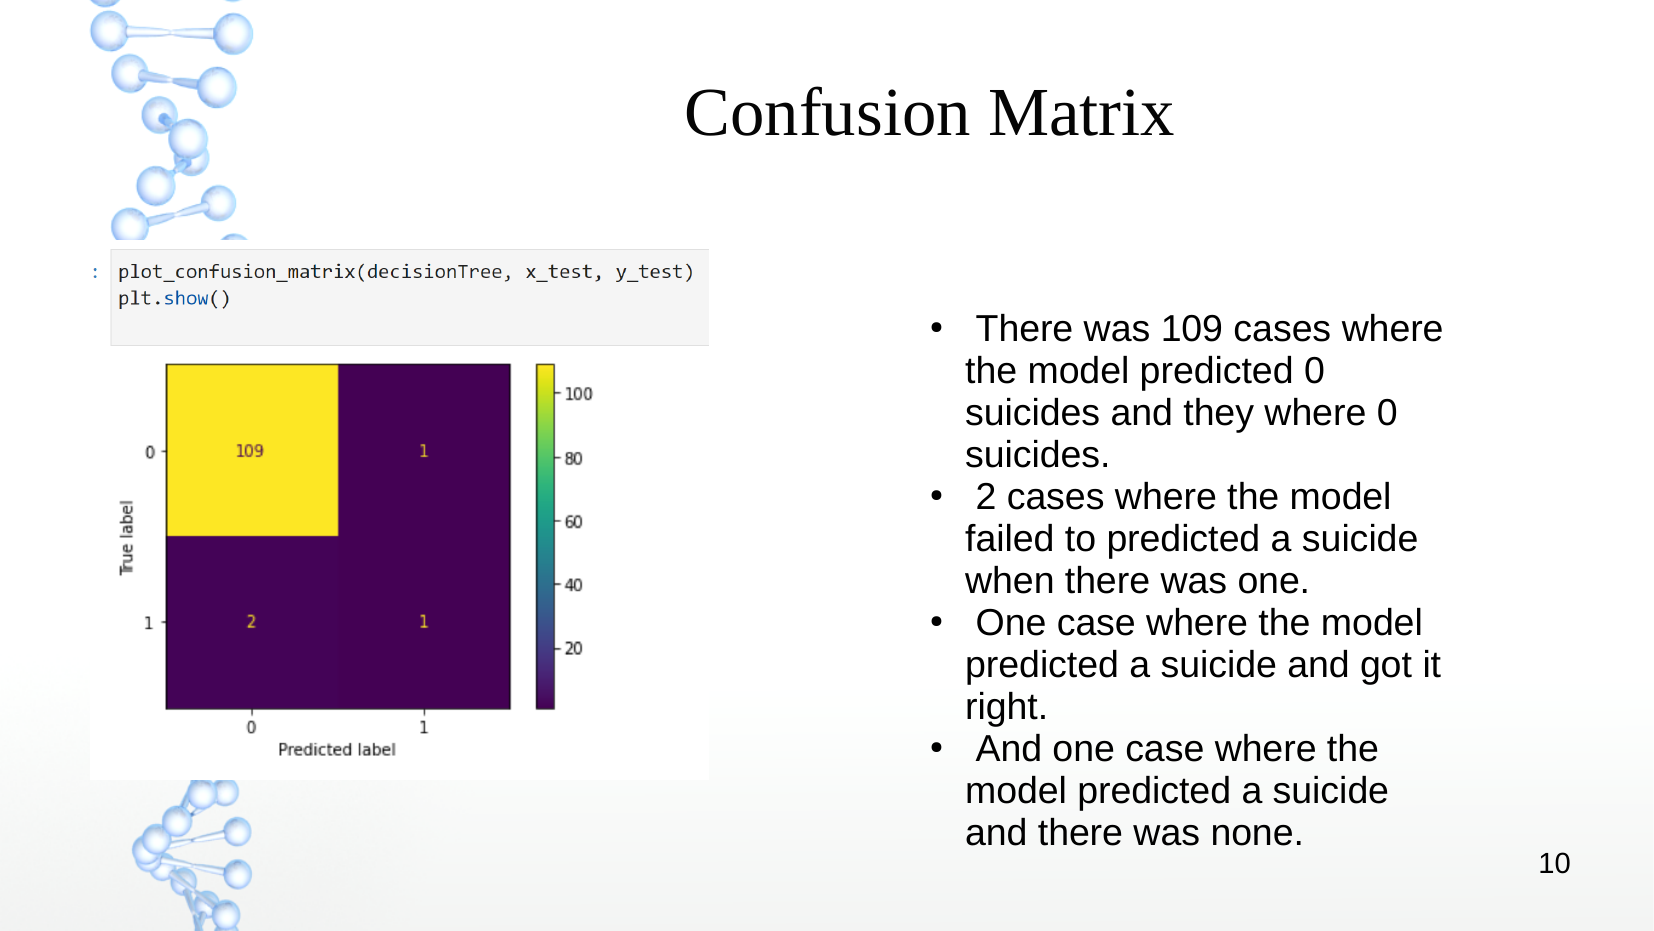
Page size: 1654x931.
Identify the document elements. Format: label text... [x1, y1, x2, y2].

title Confusion Matrix [265, 35, 1595, 189]
text_box There was 109 cases where the model predicted 0 suicides and they where 0 suicides. 2 cases where the model failed to predicted a suicide when there was one. One case where the model predicted a suicide and got it right. And one case where the model predicted a suicide and there was none. [915, 300, 1471, 861]
picture [0, 0, 1654, 931]
